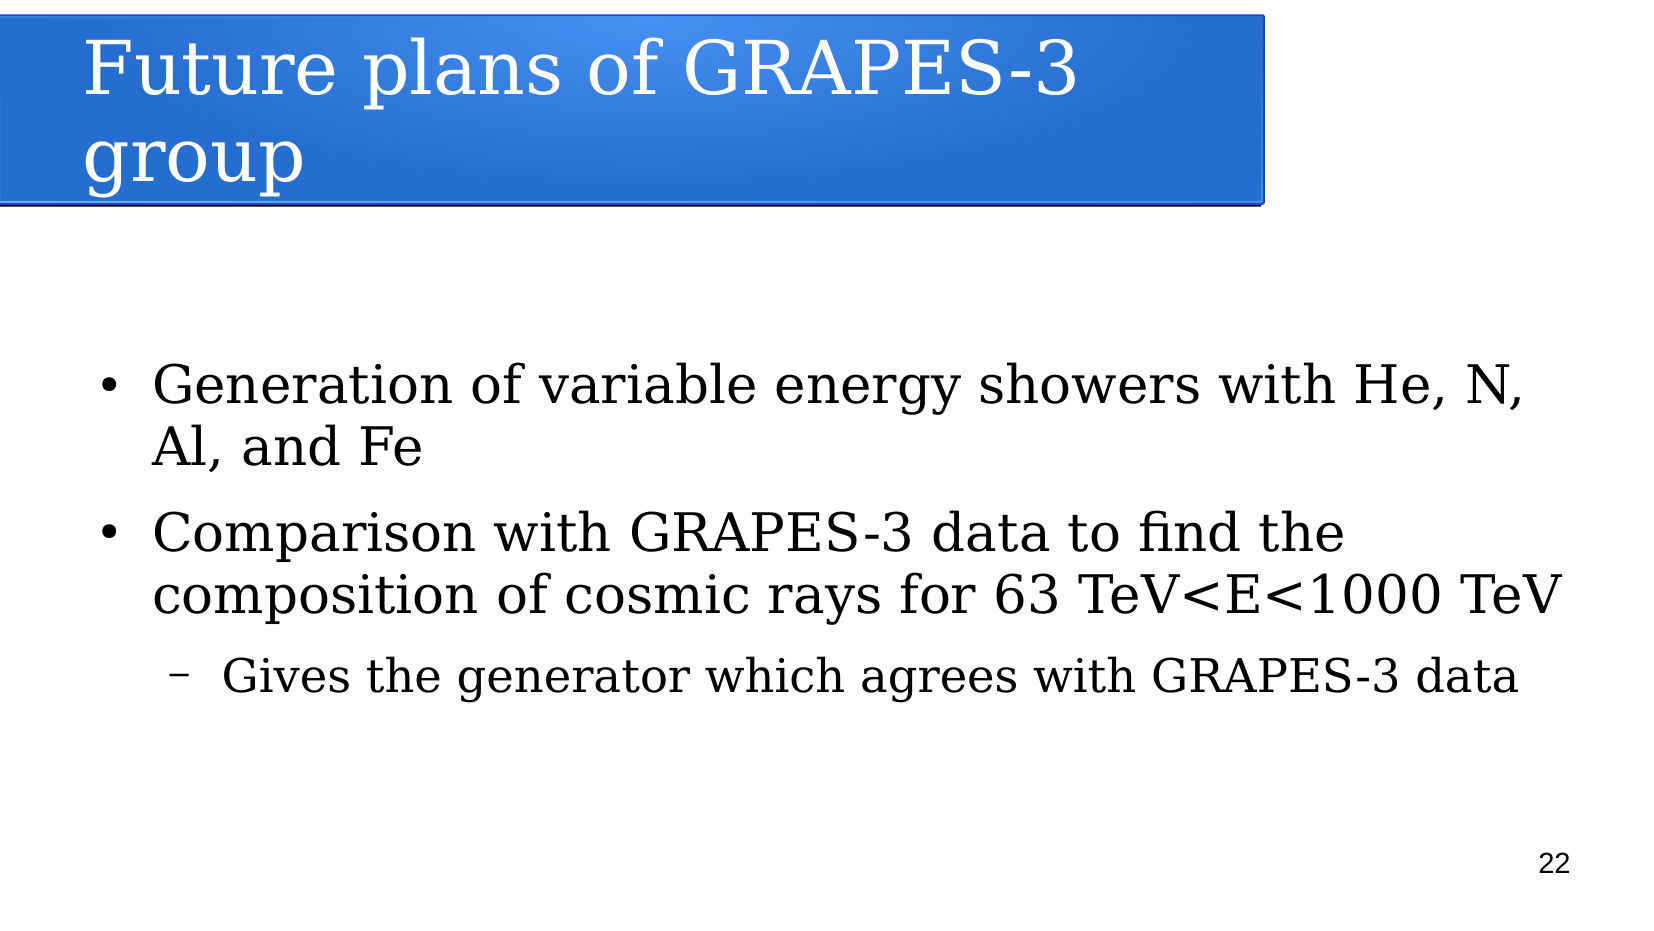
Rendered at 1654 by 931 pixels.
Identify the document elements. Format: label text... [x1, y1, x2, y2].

list Generation of variable energy showers with He, N, Al, and Fe Comparison with GRAPES-3 data to find the composition of cosmic rays for 63 TeV<E<1000 TeV Gives the generator which agrees with GRAPES-3 data [82, 354, 1571, 764]
title Future plans of GRAPES-3 group [82, 25, 1235, 199]
